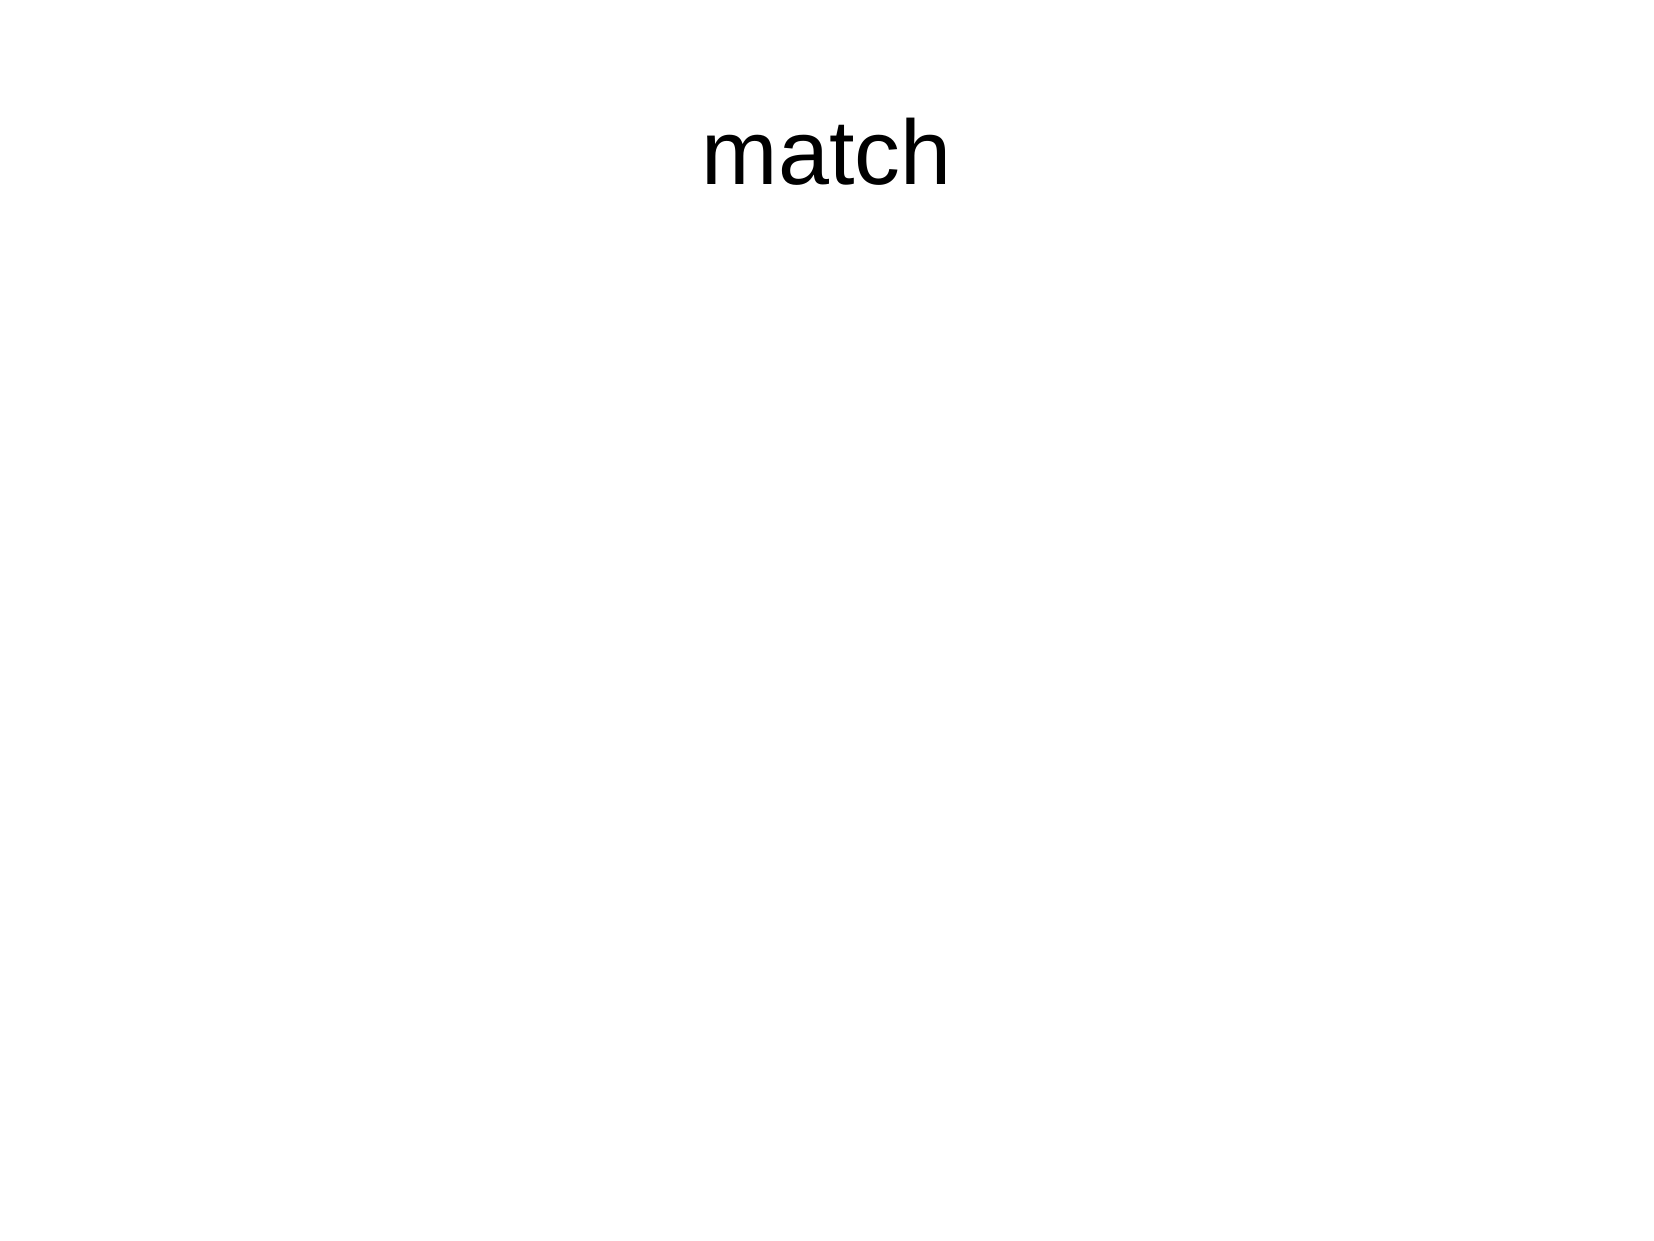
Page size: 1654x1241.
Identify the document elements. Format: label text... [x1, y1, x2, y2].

title match [82, 49, 1571, 257]
